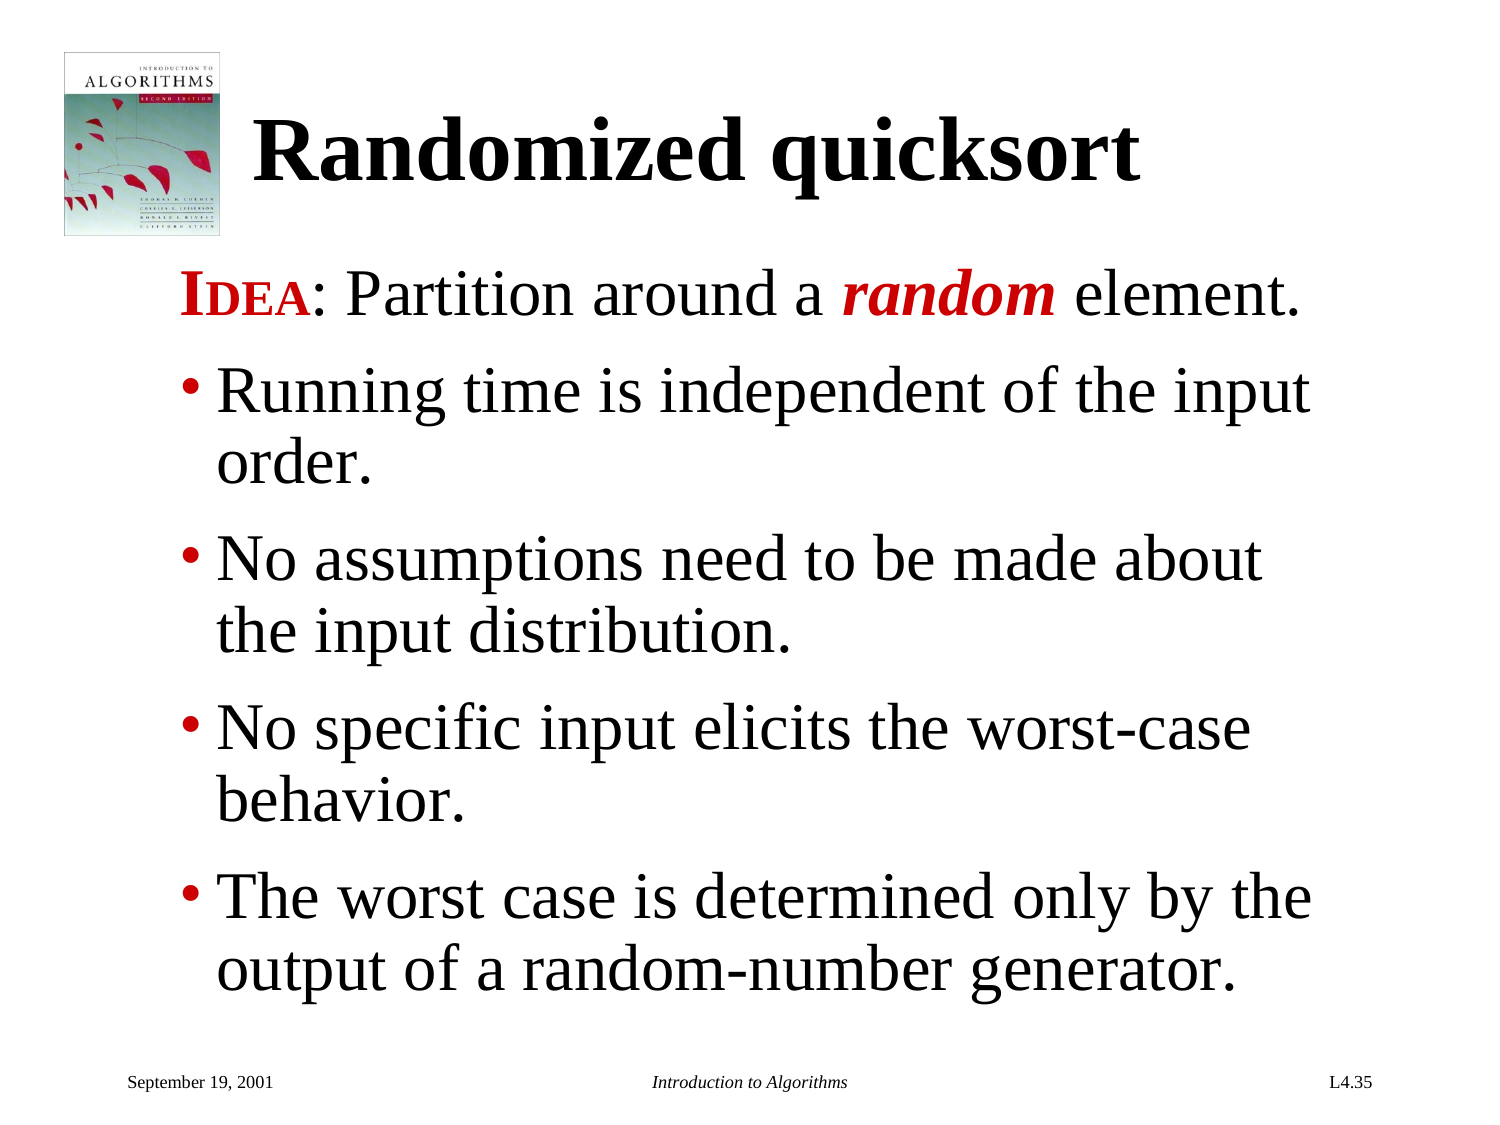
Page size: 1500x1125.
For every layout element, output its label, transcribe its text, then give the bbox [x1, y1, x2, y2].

text_box L4.<number> [1074, 1062, 1388, 1101]
text_box September 19, 2001 [112, 1062, 426, 1101]
picture [64, 52, 220, 236]
text_box IDEA: Partition around a random element. Running time is independent of the input order. No assumptions need to be made about the input distribution. No specific input elicits the worst-case behavior. The worst case is determined only by the output of a random-number generator. [164, 249, 1338, 1013]
title Randomized quicksort [237, 49, 1475, 238]
text_box Introduction to Algorithms [512, 1062, 988, 1101]
